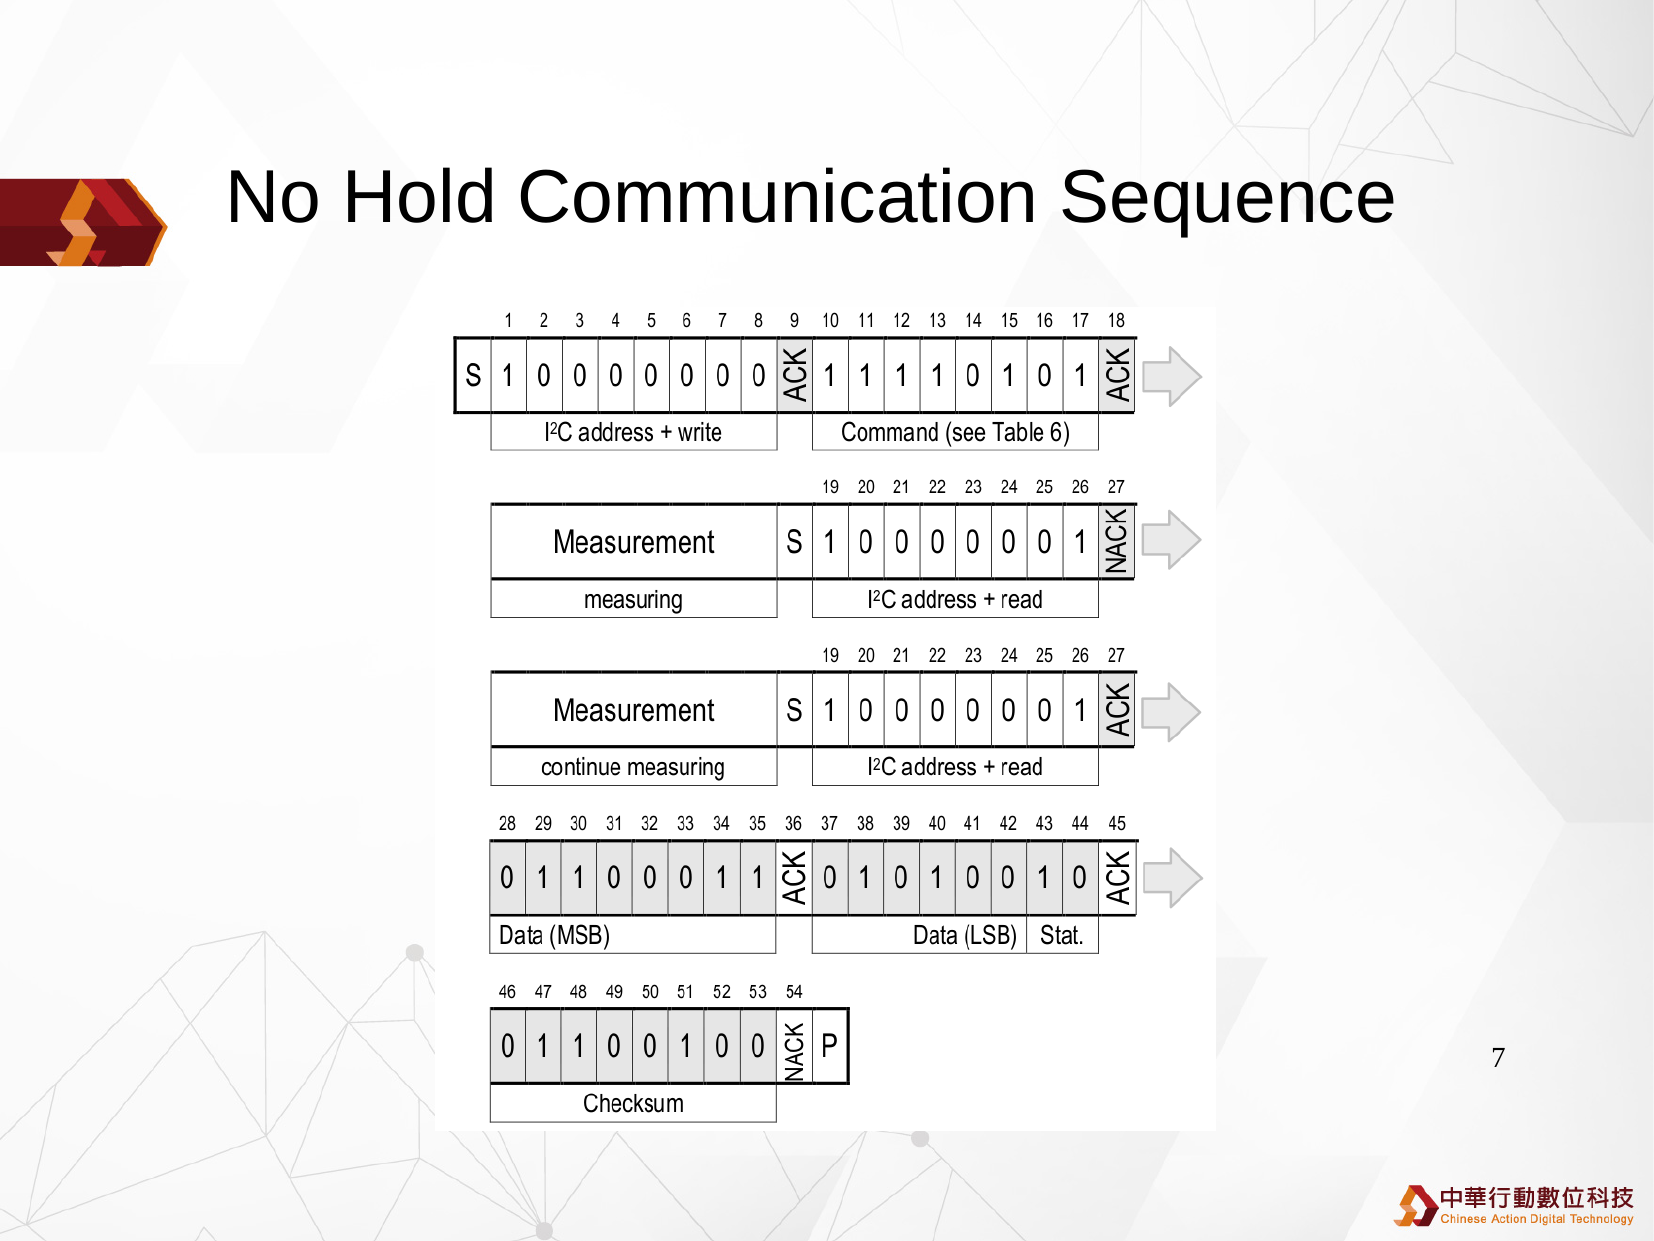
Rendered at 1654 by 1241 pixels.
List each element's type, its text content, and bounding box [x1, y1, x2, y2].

picture [0, 0, 1654, 1241]
title No Hold Communication Sequence [118, 112, 1506, 281]
